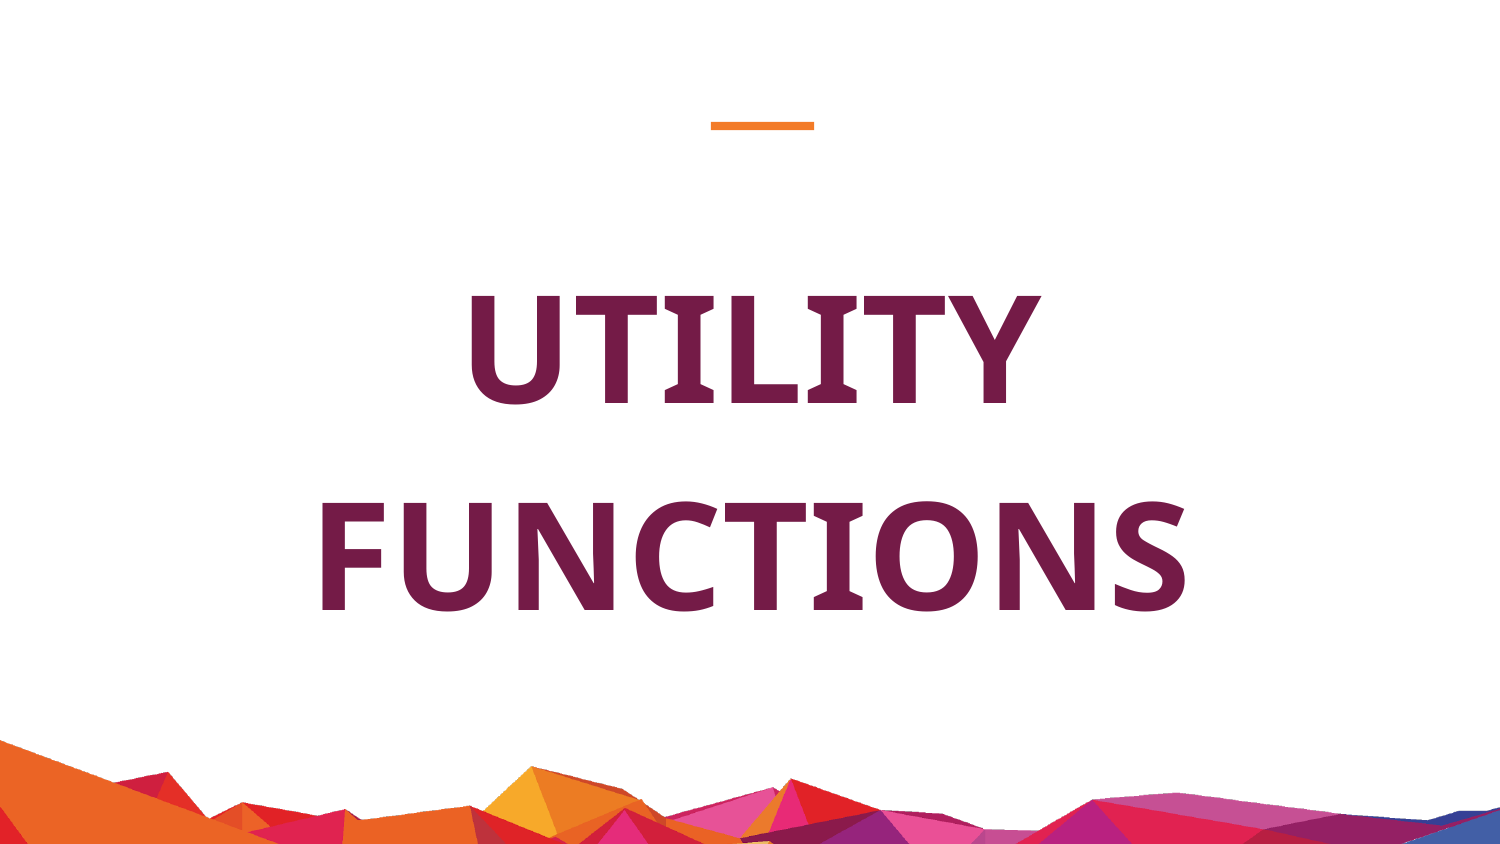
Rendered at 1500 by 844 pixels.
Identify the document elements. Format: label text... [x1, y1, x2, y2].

picture [0, 740, 1500, 844]
text_box UTILITY FUNCTIONS [75, 38, 1426, 730]
